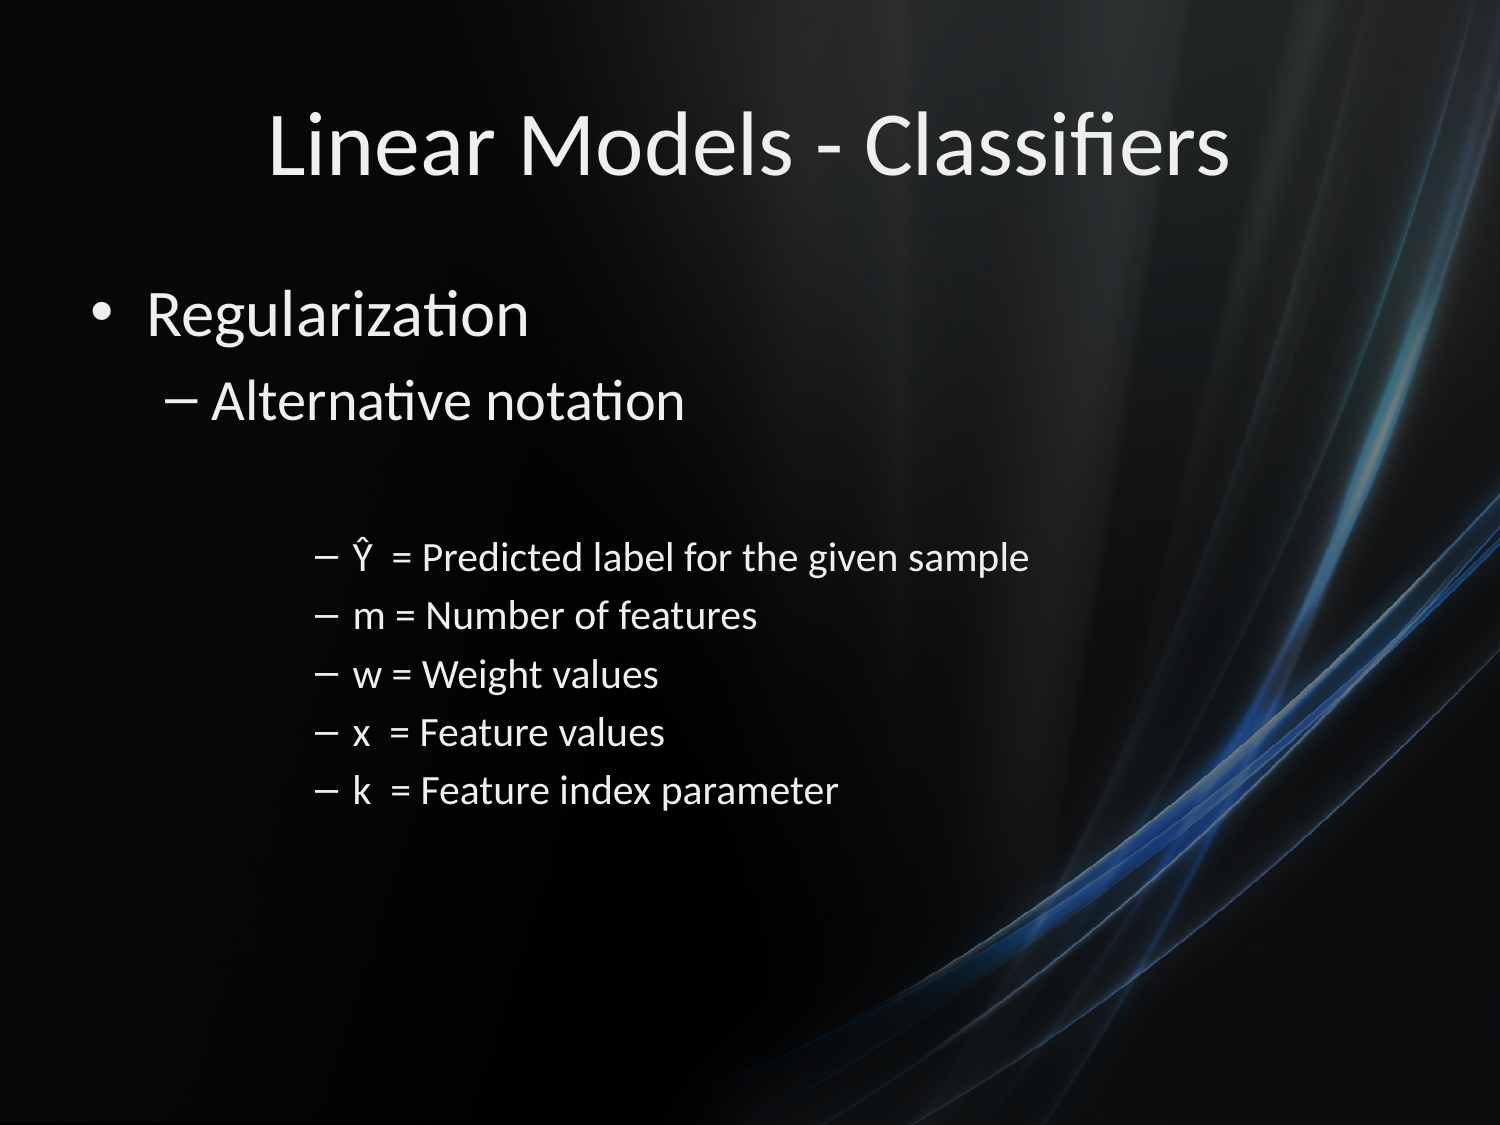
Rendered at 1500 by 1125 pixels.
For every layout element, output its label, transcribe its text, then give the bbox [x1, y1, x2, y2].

picture [0, 0, 1500, 1125]
list Regularization Alternative notation Ŷ = Predicted label for the given sample m = Number of features w = Weight values x = Feature values k = Feature index parameter [75, 262, 1425, 1005]
title Linear Models - Classifiers [75, 45, 1425, 233]
